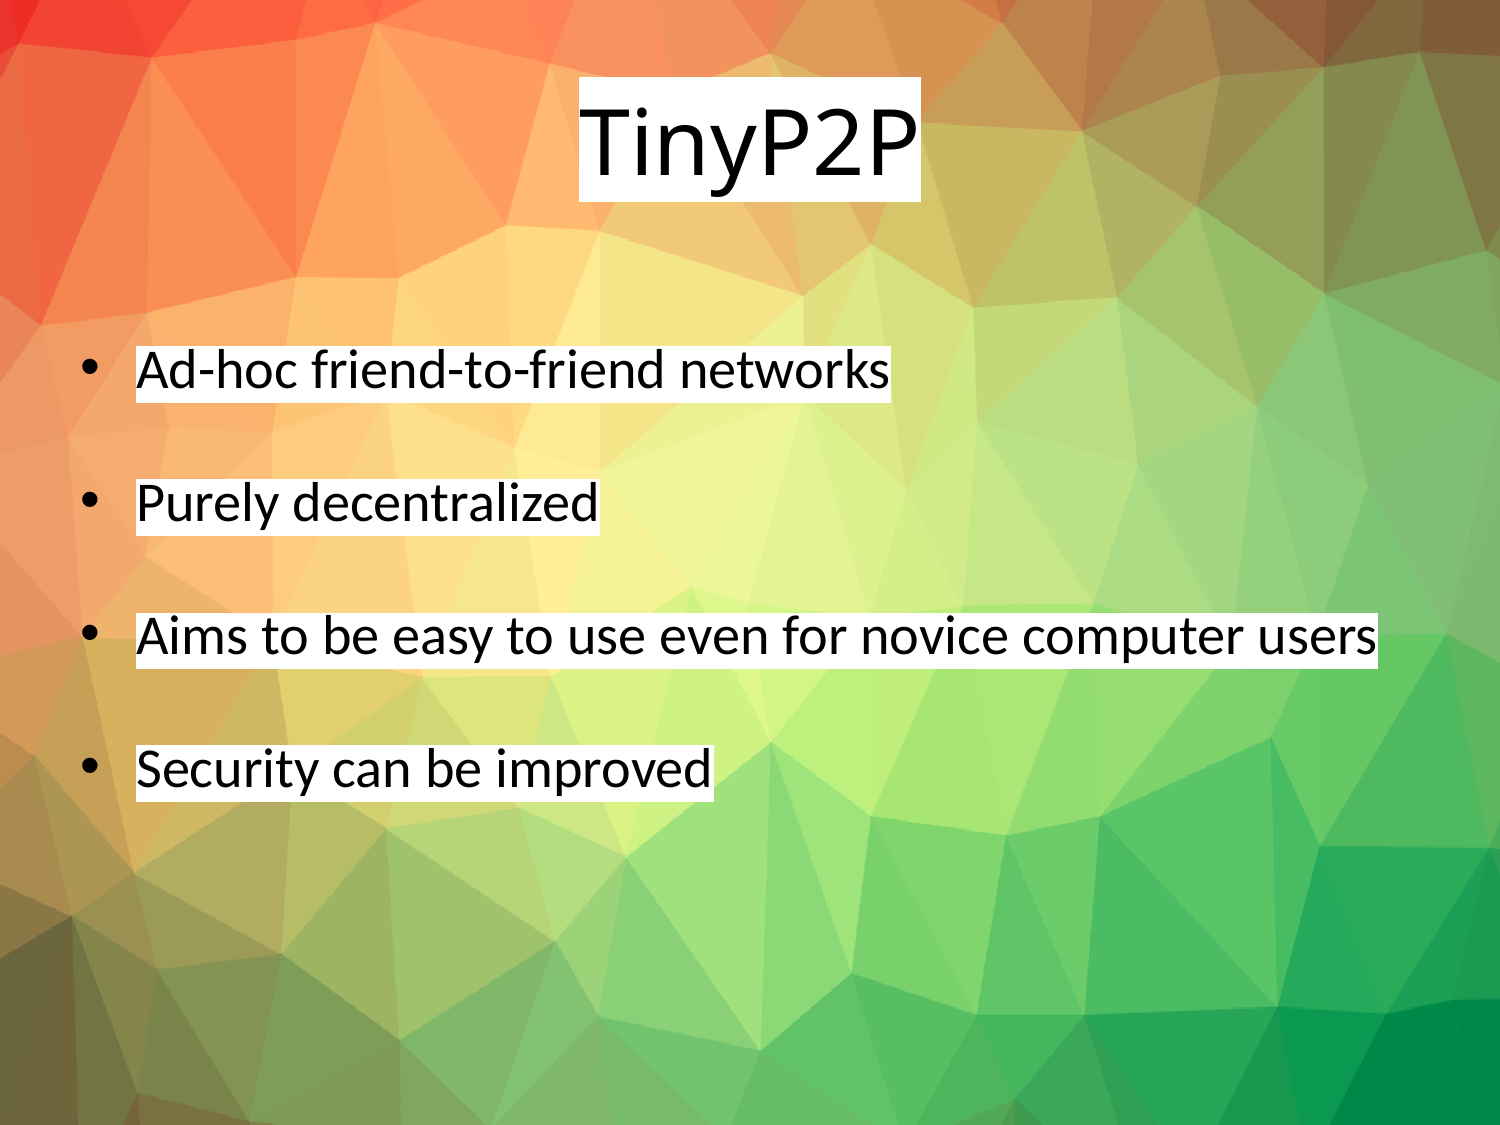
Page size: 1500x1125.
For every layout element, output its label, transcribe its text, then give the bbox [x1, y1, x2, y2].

title TinyP2P [75, 45, 1426, 233]
list Ad-hoc friend-to-friend networks Purely decentralized Aims to be easy to use even for novice computer users Security can be improved [64, 338, 1415, 847]
picture [0, 0, 1500, 1125]
